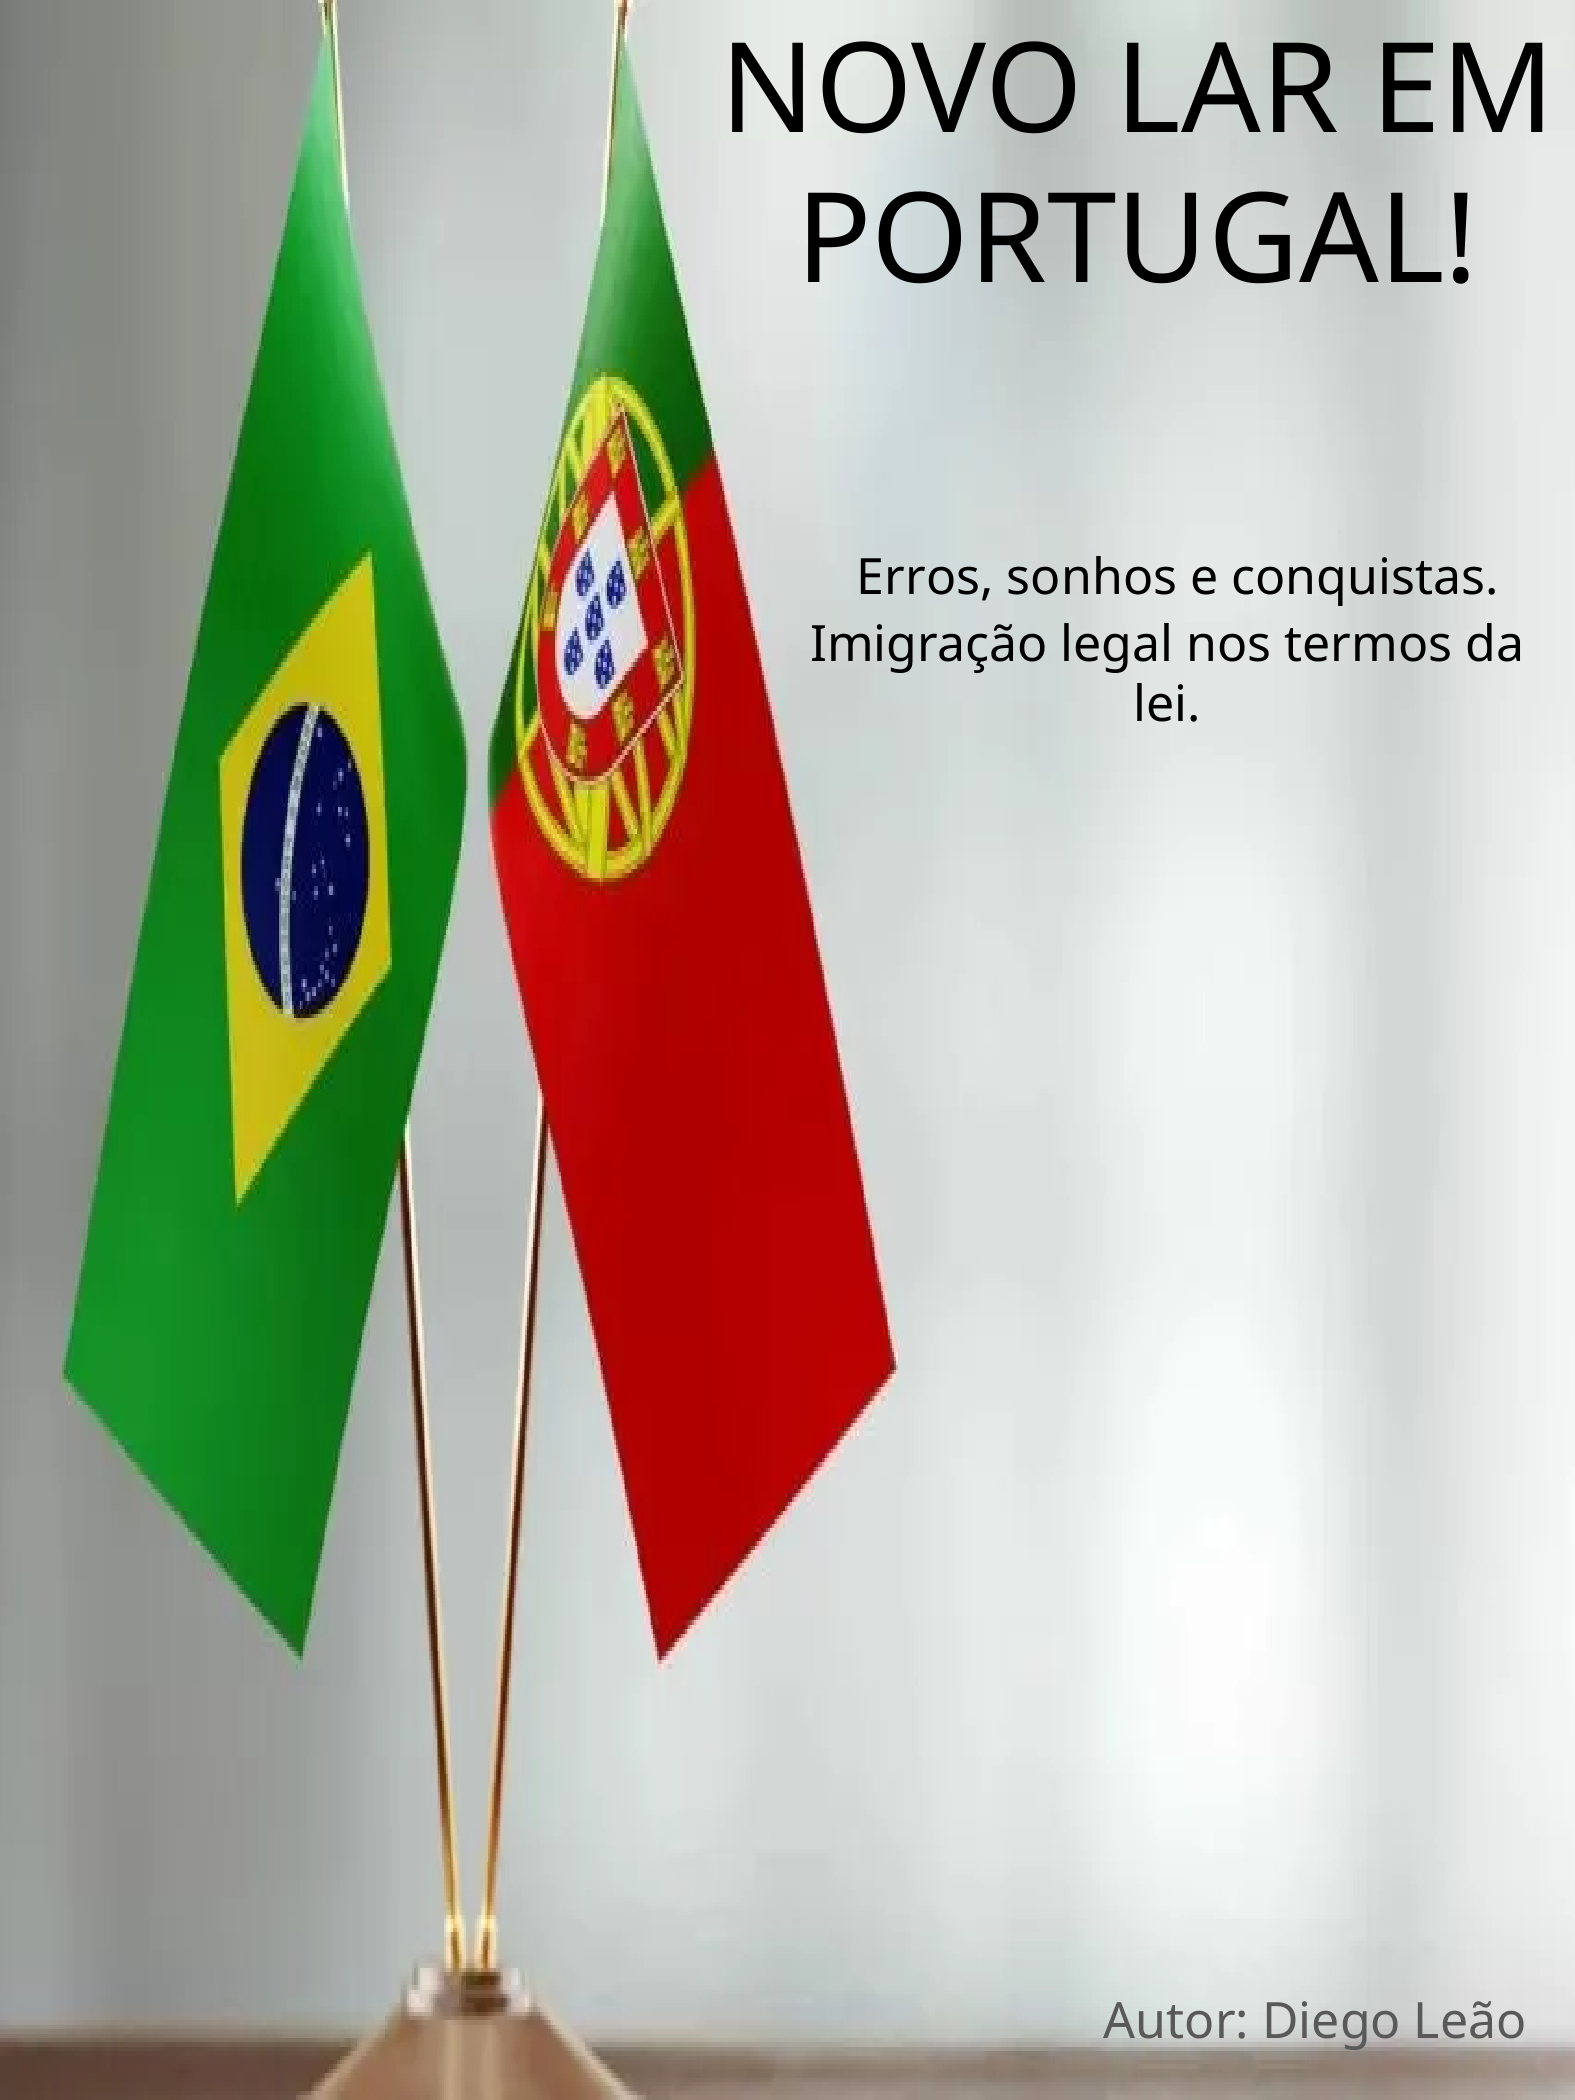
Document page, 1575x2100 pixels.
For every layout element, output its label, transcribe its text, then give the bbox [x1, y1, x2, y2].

text_box Autor: Diego Leão [896, 1947, 1575, 2064]
text_box NOVO LAR EM PORTUGAL! [699, 0, 1575, 470]
text_box Erros, sonhos e conquistas. Imigração legal nos termos da lei. [759, 503, 1575, 742]
picture [0, 0, 1575, 2100]
